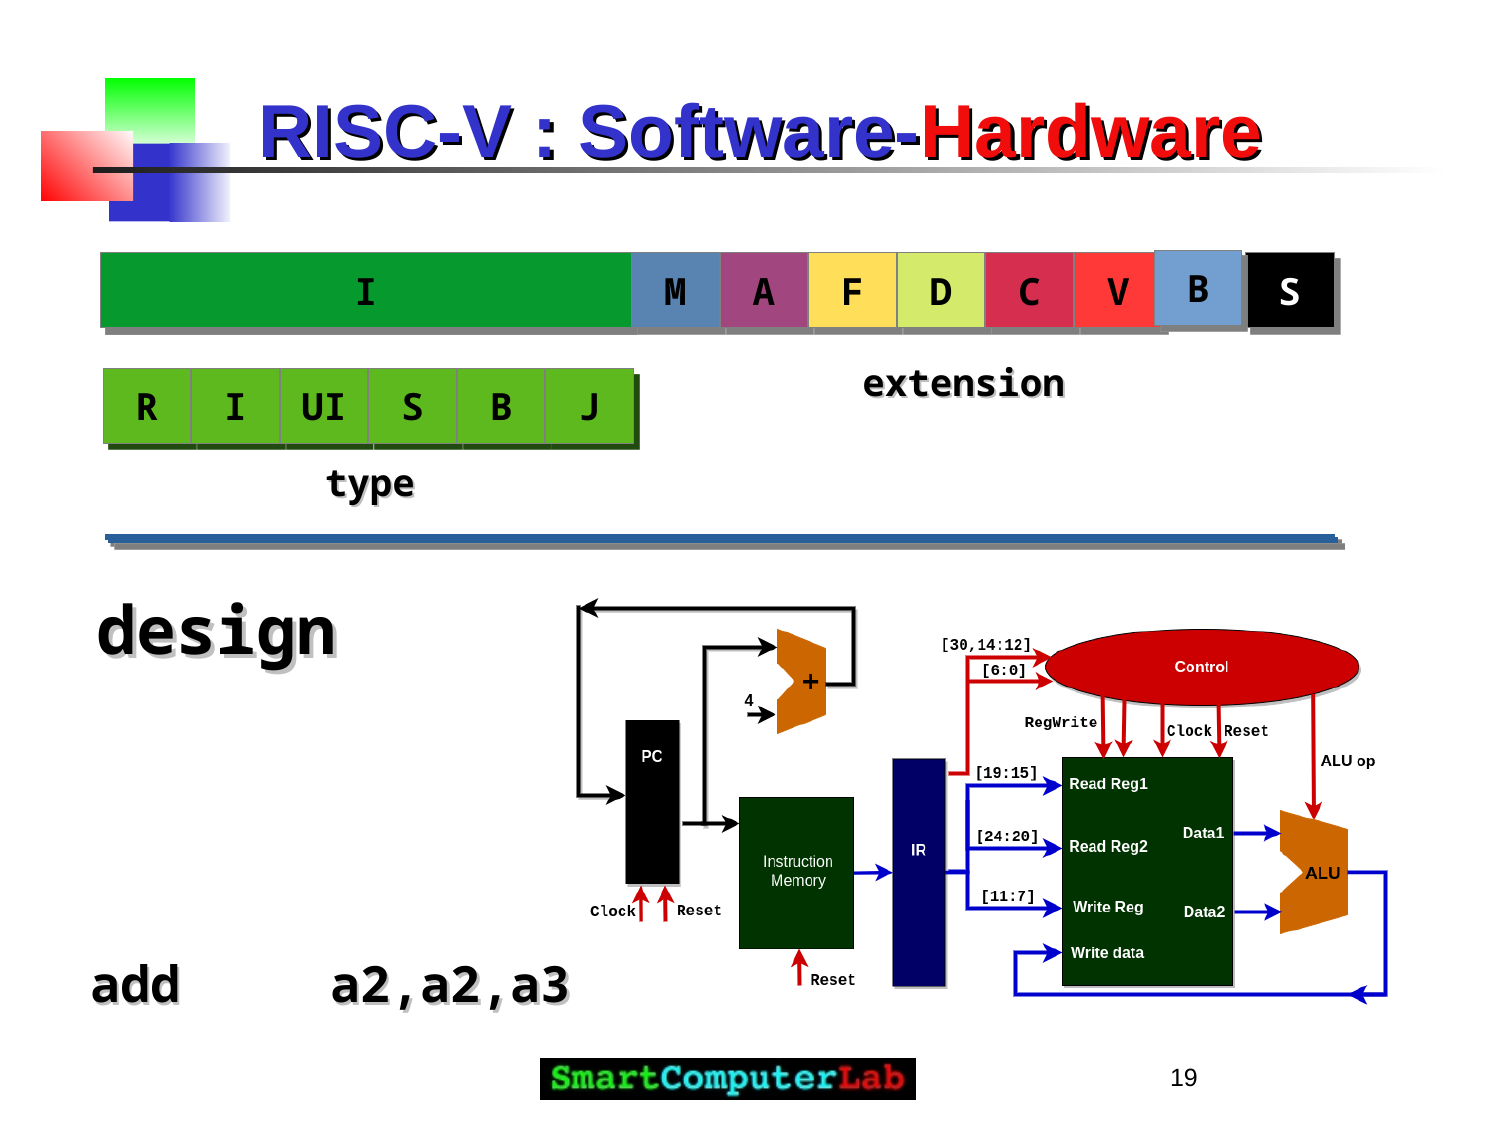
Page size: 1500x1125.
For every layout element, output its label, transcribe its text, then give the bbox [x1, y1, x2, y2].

picture [540, 1058, 916, 1100]
text_box M [631, 252, 720, 328]
text_box C [985, 252, 1074, 328]
title RISC-V : Software-Hardware [100, 74, 1421, 180]
text_box F [808, 252, 897, 328]
text_box R [103, 368, 191, 444]
text_box D [897, 252, 985, 328]
text_box B [1154, 250, 1242, 326]
picture [567, 594, 1396, 1006]
text_box S [1245, 252, 1335, 328]
text_box B [457, 368, 545, 444]
text_box UI [280, 368, 368, 444]
text_box A [720, 252, 808, 328]
text_box I [100, 252, 631, 328]
text_box type [309, 451, 458, 512]
text_box J [545, 368, 634, 444]
text_box add a2,a2,a3 [75, 945, 586, 1020]
text_box V [1074, 252, 1162, 328]
text_box design [81, 580, 376, 676]
text_box I [191, 368, 280, 444]
text_box S [368, 368, 457, 444]
text_box extension [847, 351, 1091, 418]
